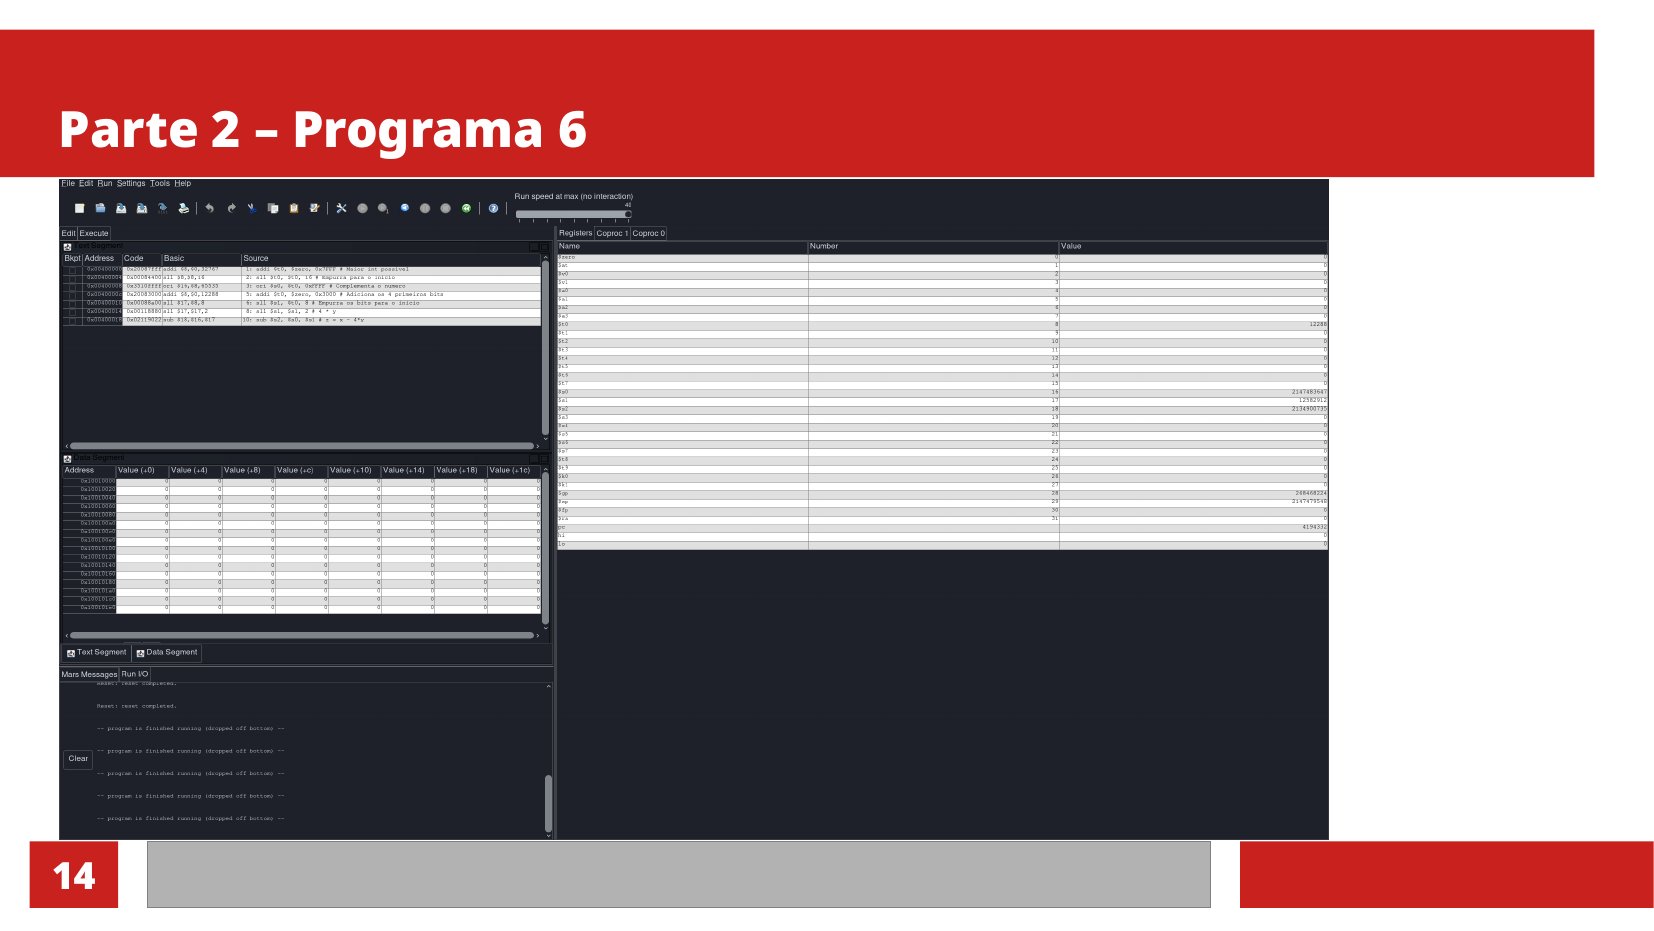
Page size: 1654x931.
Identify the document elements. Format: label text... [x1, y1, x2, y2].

title Parte 2 – Programa 6 [59, 44, 1595, 163]
picture [59, 179, 1329, 840]
